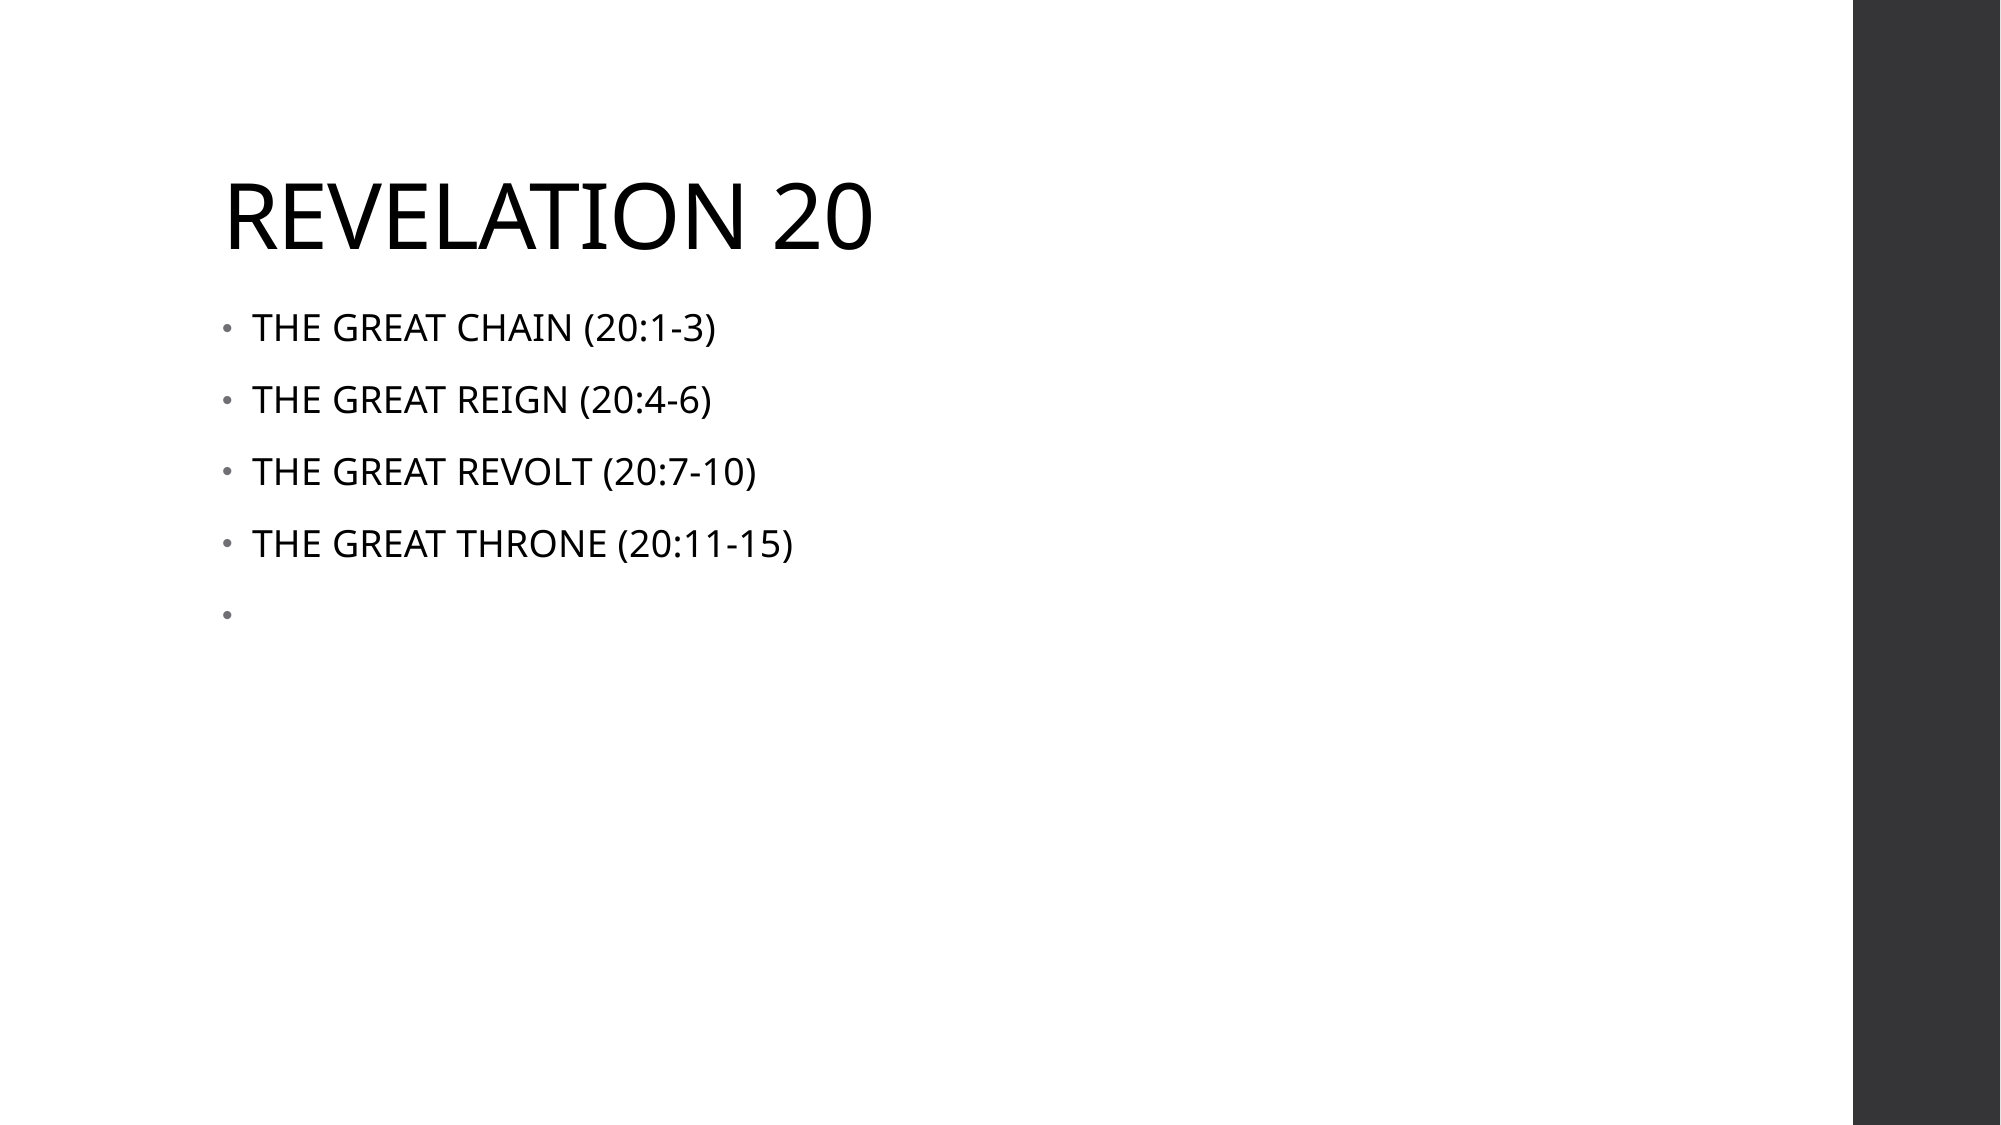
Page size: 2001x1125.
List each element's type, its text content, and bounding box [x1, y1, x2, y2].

list THE GREAT CHAIN (20:1-3) THE GREAT REIGN (20:4-6) THE GREAT REVOLT (20:7-10) THE GREAT THRONE (20:11-15) [206, 299, 1617, 1014]
title REVELATION 20 [206, 60, 1797, 278]
